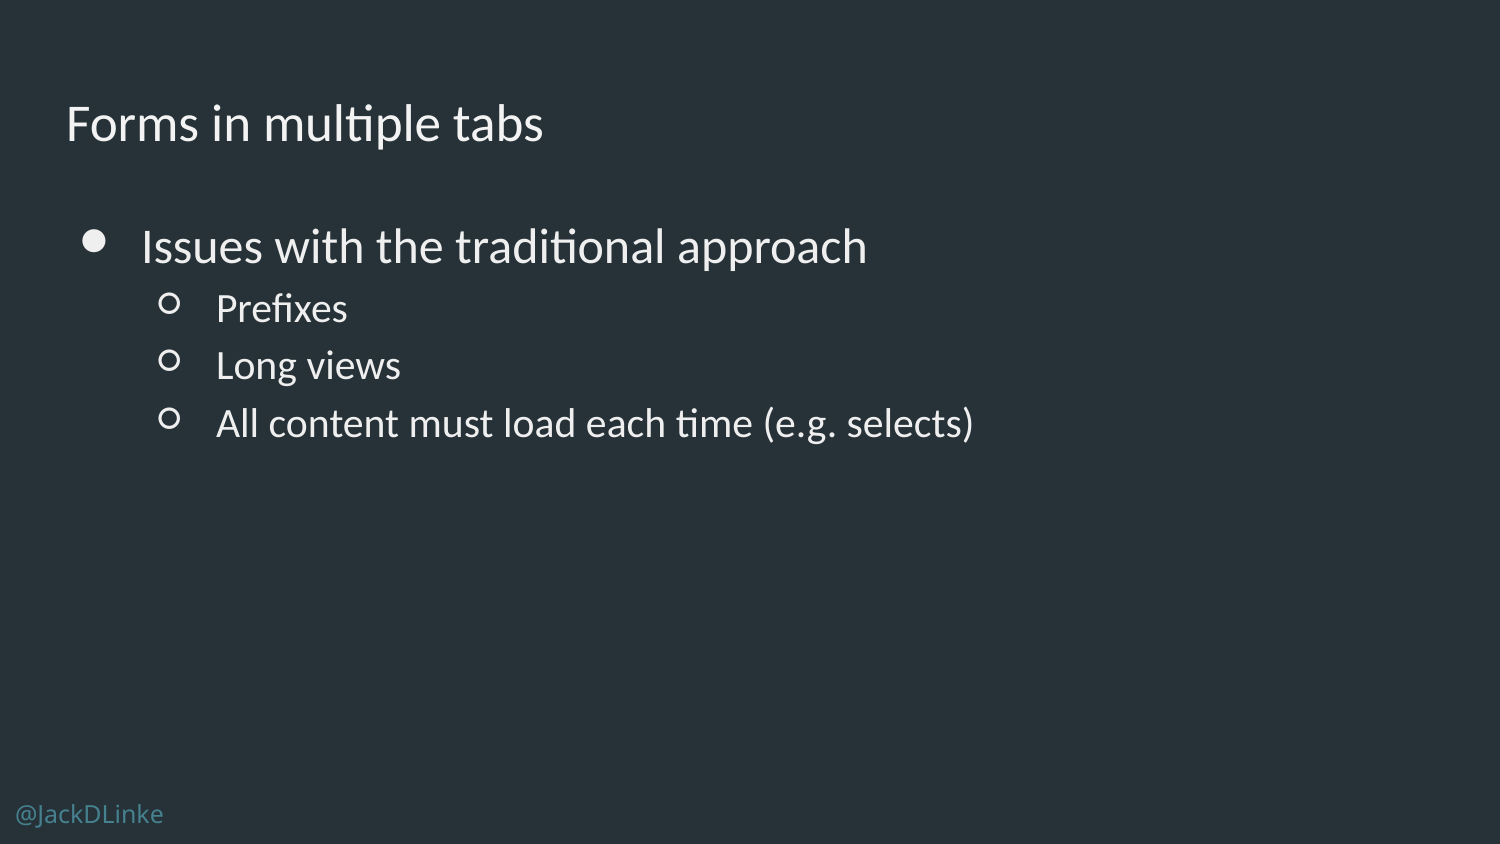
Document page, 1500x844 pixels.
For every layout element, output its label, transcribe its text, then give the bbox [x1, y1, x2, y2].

title Forms in multiple tabs [51, 72, 1449, 167]
list Issues with the traditional approach Prefixes Long views All content must load each time (e.g. selects) [51, 189, 1449, 750]
